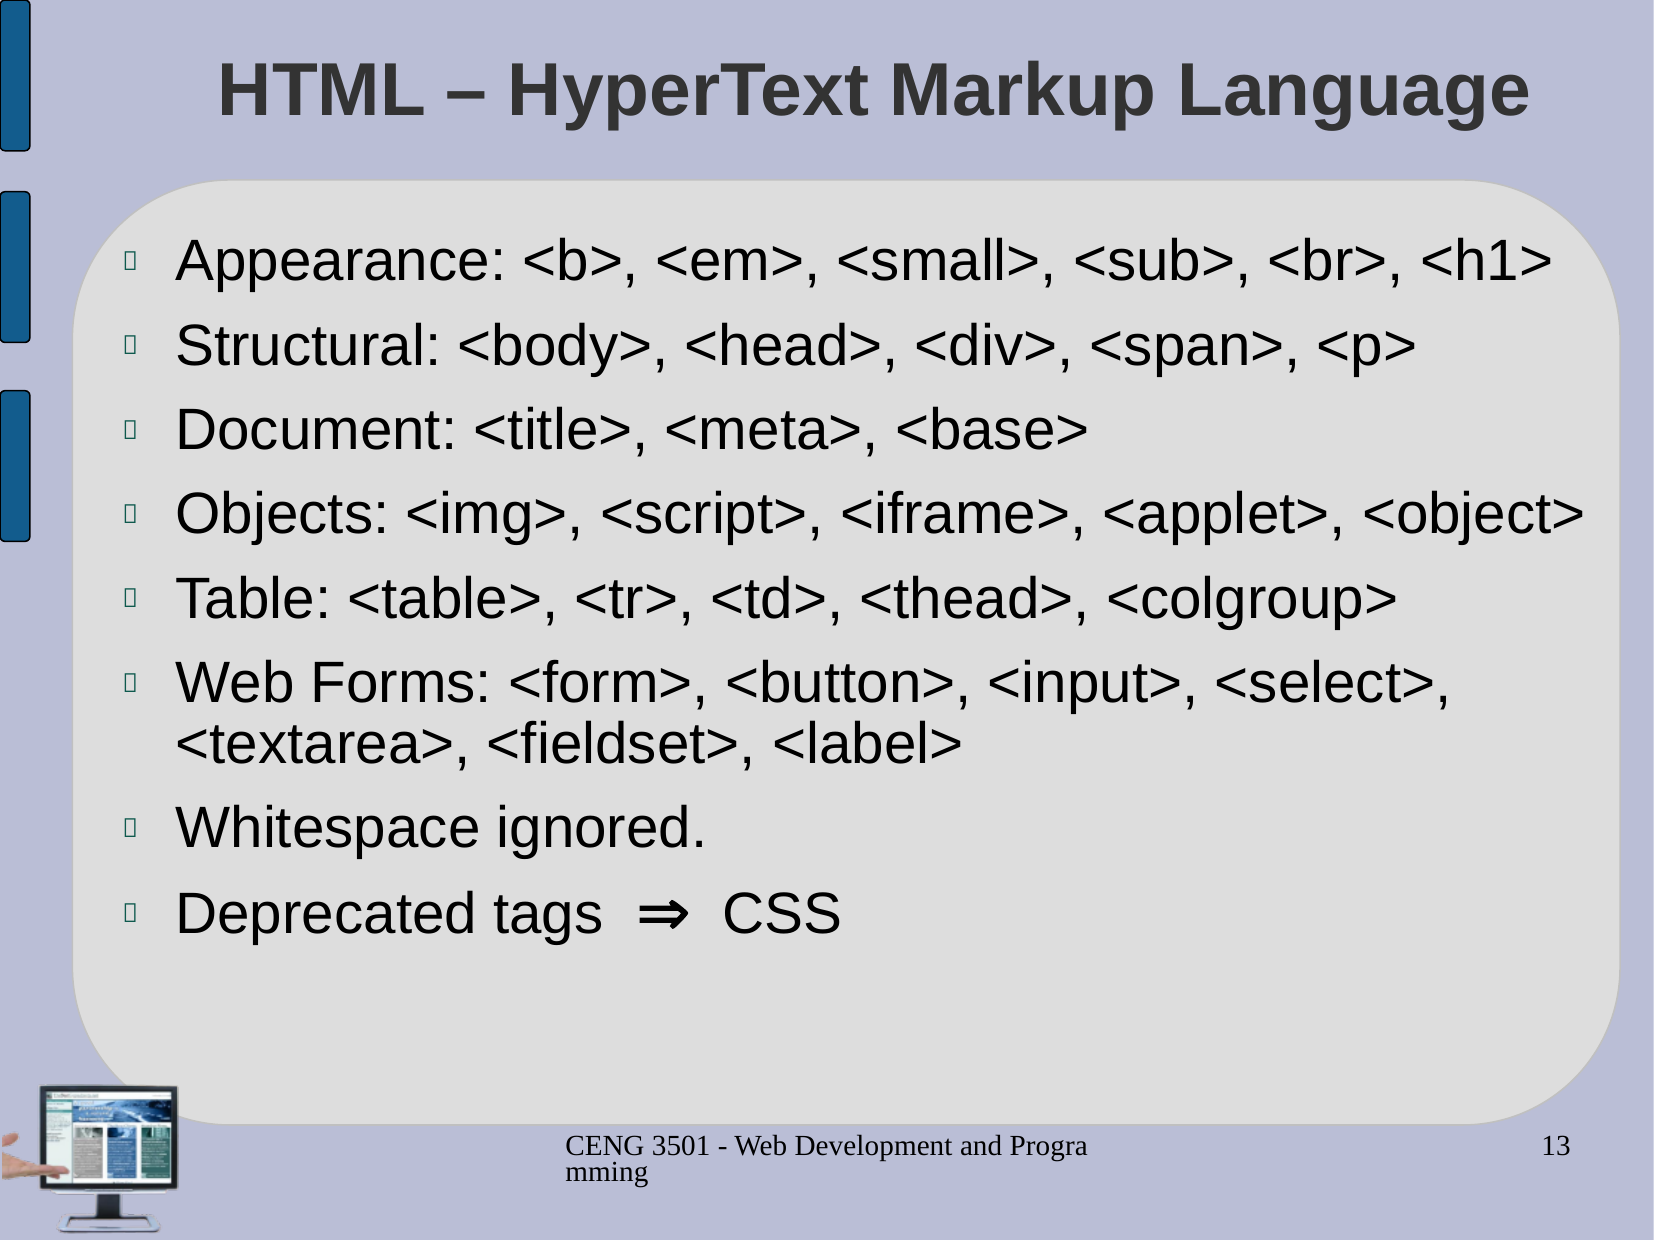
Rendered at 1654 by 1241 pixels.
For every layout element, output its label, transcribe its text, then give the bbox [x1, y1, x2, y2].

picture [2, 1079, 225, 1238]
list Appearance: <b>, <em>, <small>, <sub>, <br>, <h1> Structural: <body>, <head>, <div>, <span>, <p> Document: <title>, <meta>, <base> Objects: <img>, <script>, <iframe>, <applet>, <object> Table: <table>, <tr>, <td>, <thead>, <colgroup> Web Forms: <form>, <button>, <input>, <select>, <textarea>, <fieldset>, <label> Whitespace ignored. Deprecated tags  CSS [90, 225, 1621, 1088]
title HTML – HyperText Markup Language [112, 22, 1638, 162]
